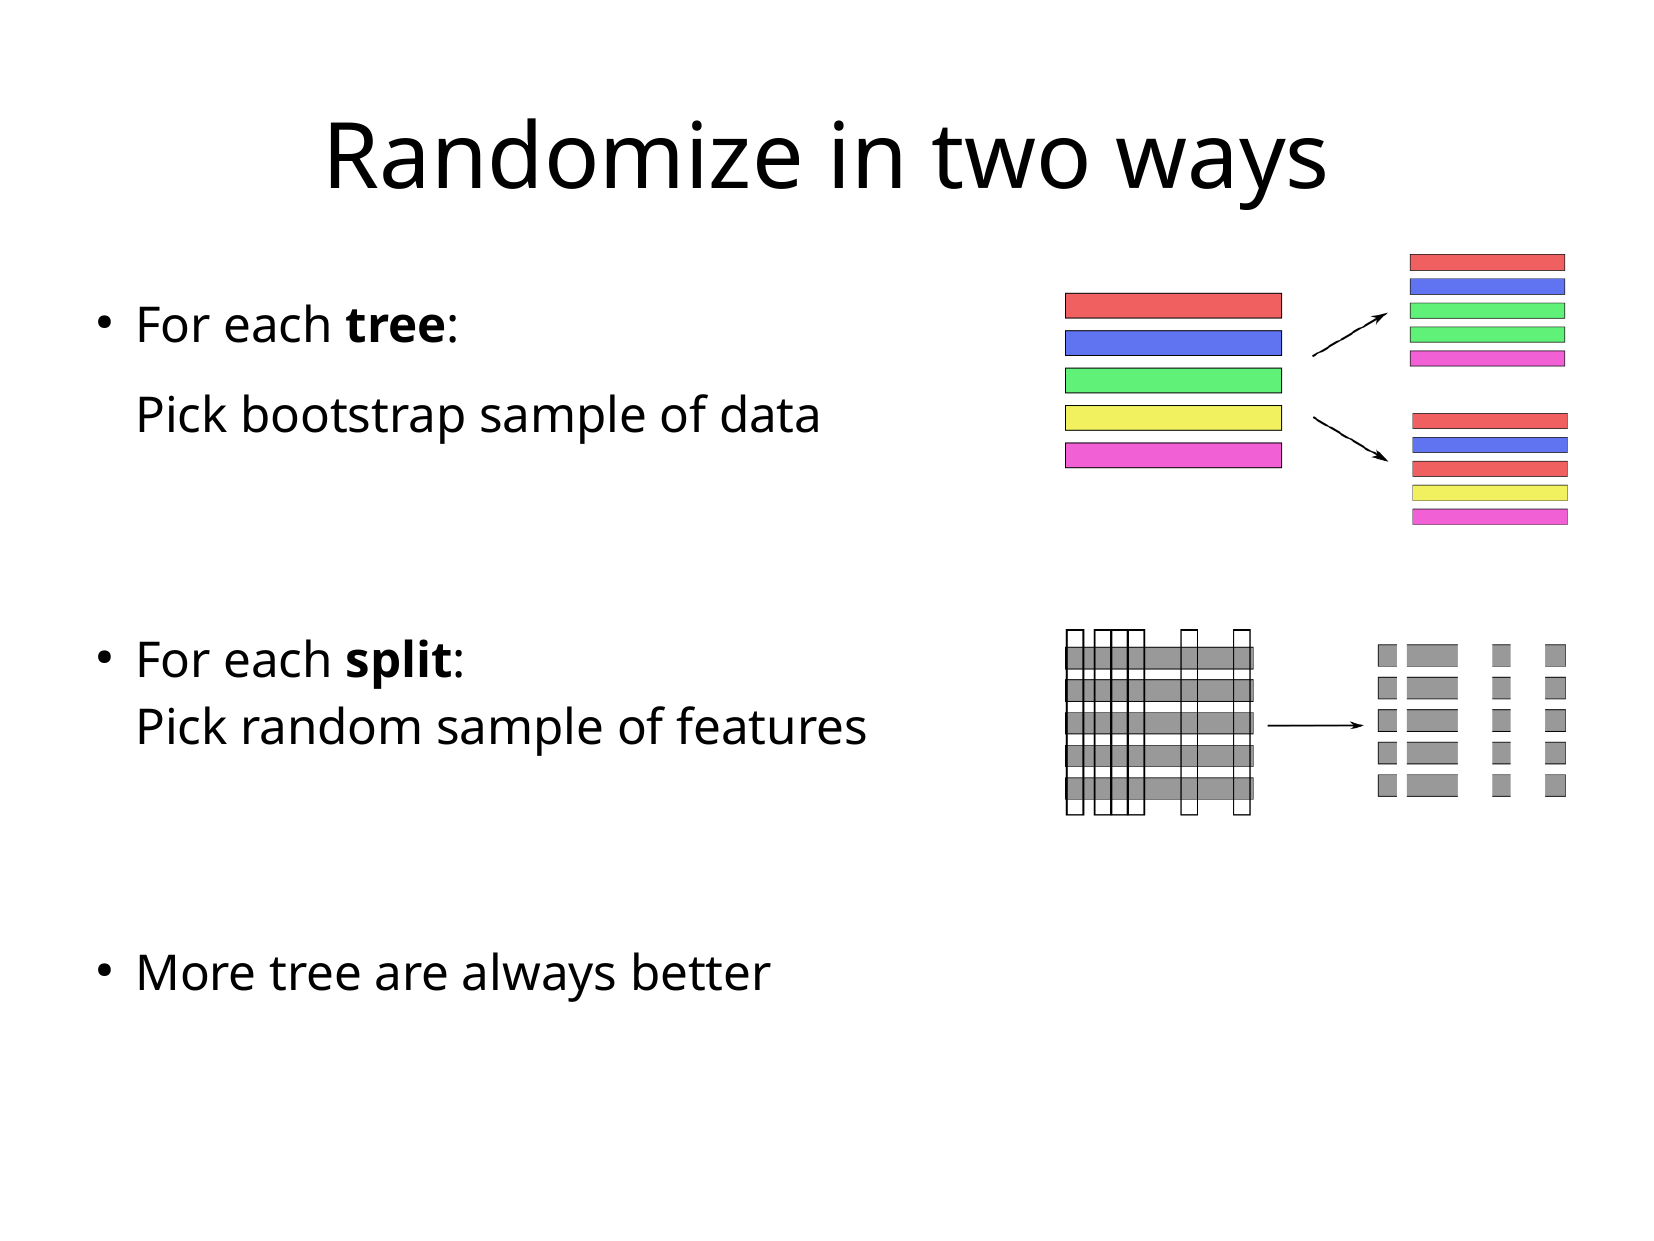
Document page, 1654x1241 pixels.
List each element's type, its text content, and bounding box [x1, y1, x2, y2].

list For each tree: Pick bootstrap sample of data For each split: Pick random sample of features More tree are always better [82, 290, 1571, 1010]
picture [1065, 629, 1566, 816]
picture [1065, 254, 1568, 526]
title Randomize in two ways [82, 49, 1571, 257]
